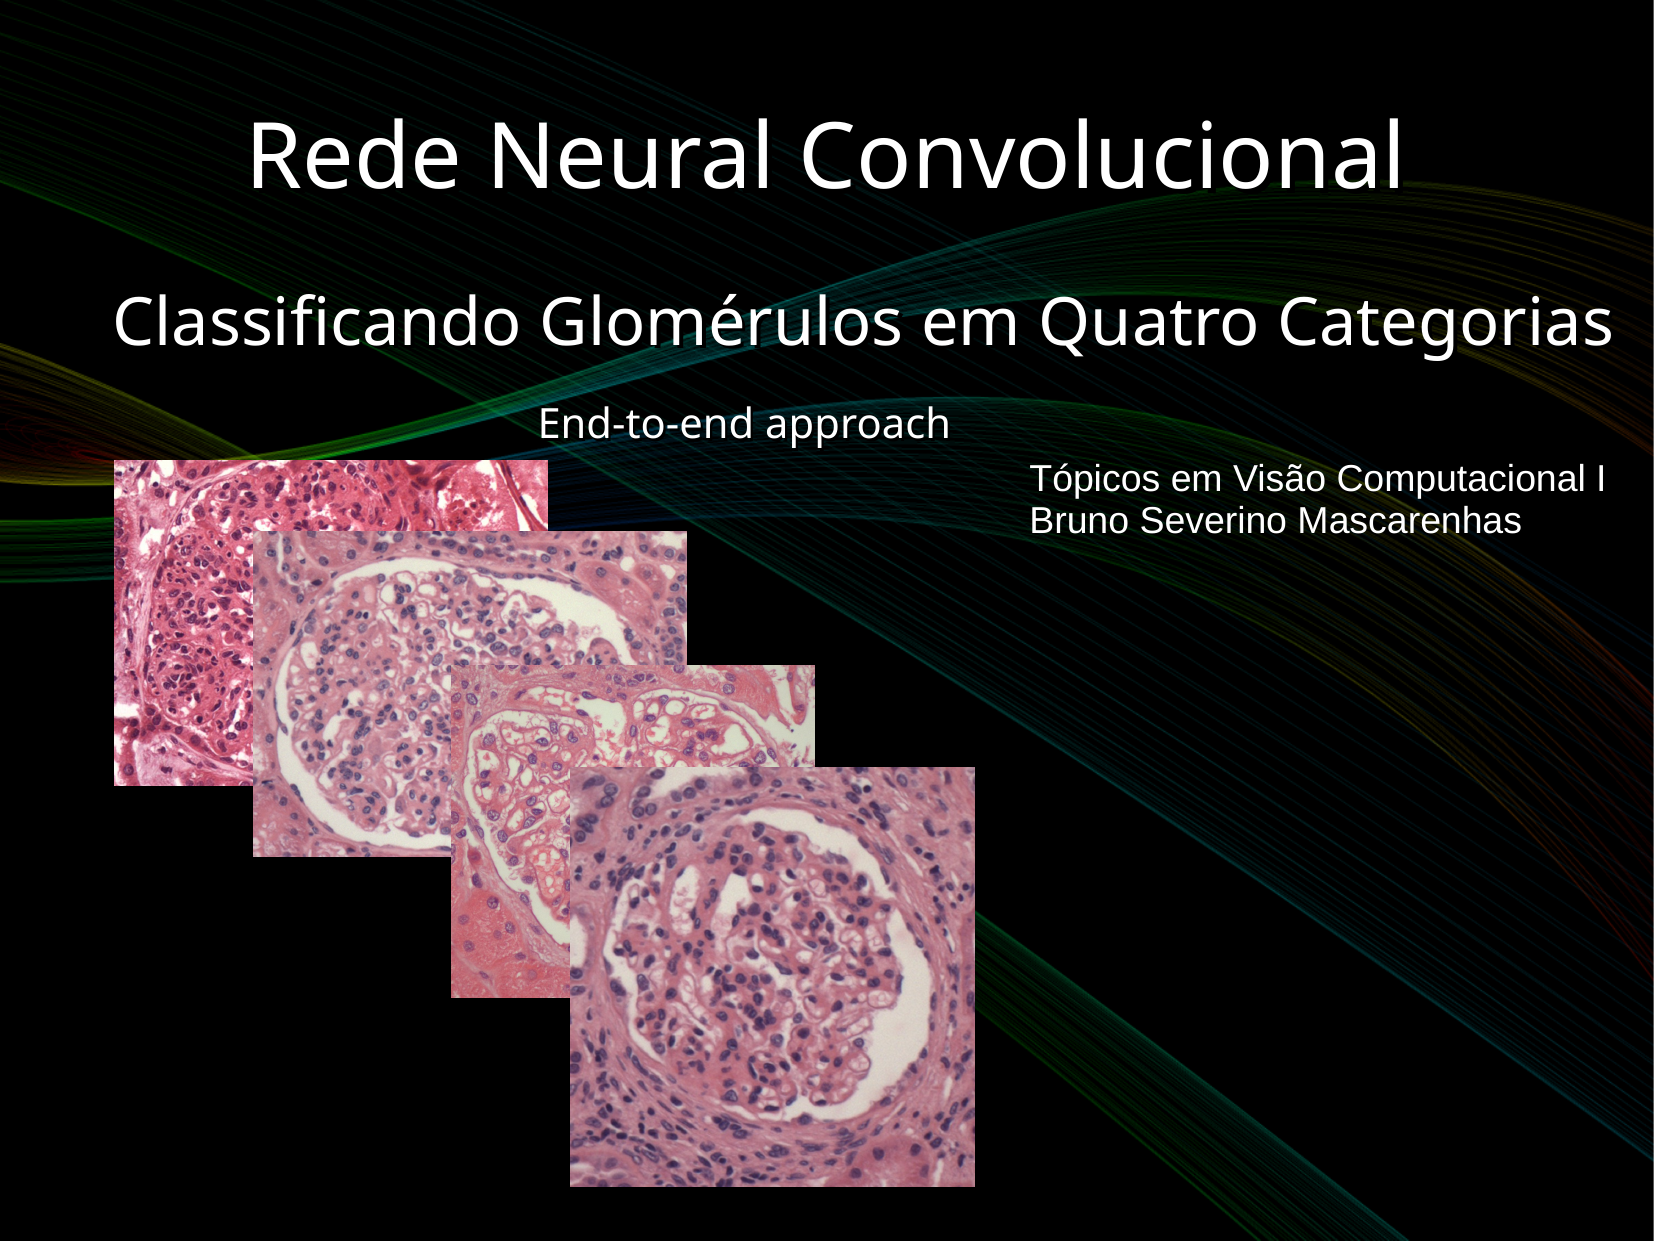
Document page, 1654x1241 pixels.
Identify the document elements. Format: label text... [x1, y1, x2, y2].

title Rede Neural Convolucional [82, 49, 1571, 257]
text_box Tópicos em Visão Computacional I Bruno Severino Mascarenhas [1014, 449, 1654, 591]
list Classificando Glomérulos em Quatro Categorias End-to-end approach [41, 274, 1648, 425]
picture [0, 0, 1654, 1241]
